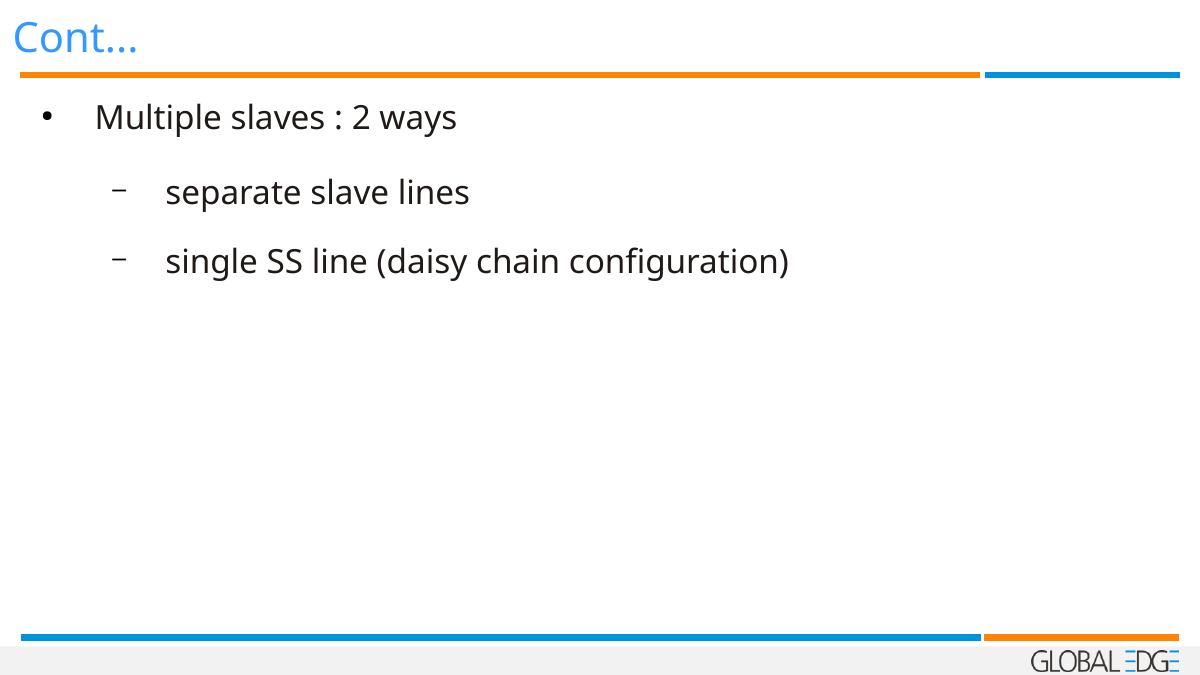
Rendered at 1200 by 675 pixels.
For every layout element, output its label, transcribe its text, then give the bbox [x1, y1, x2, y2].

title Cont... [12, 9, 1088, 63]
picture [1031, 650, 1179, 672]
list Multiple slaves : 2 ways separate slave lines single SS line (daisy chain configuration) [23, 94, 1170, 603]
